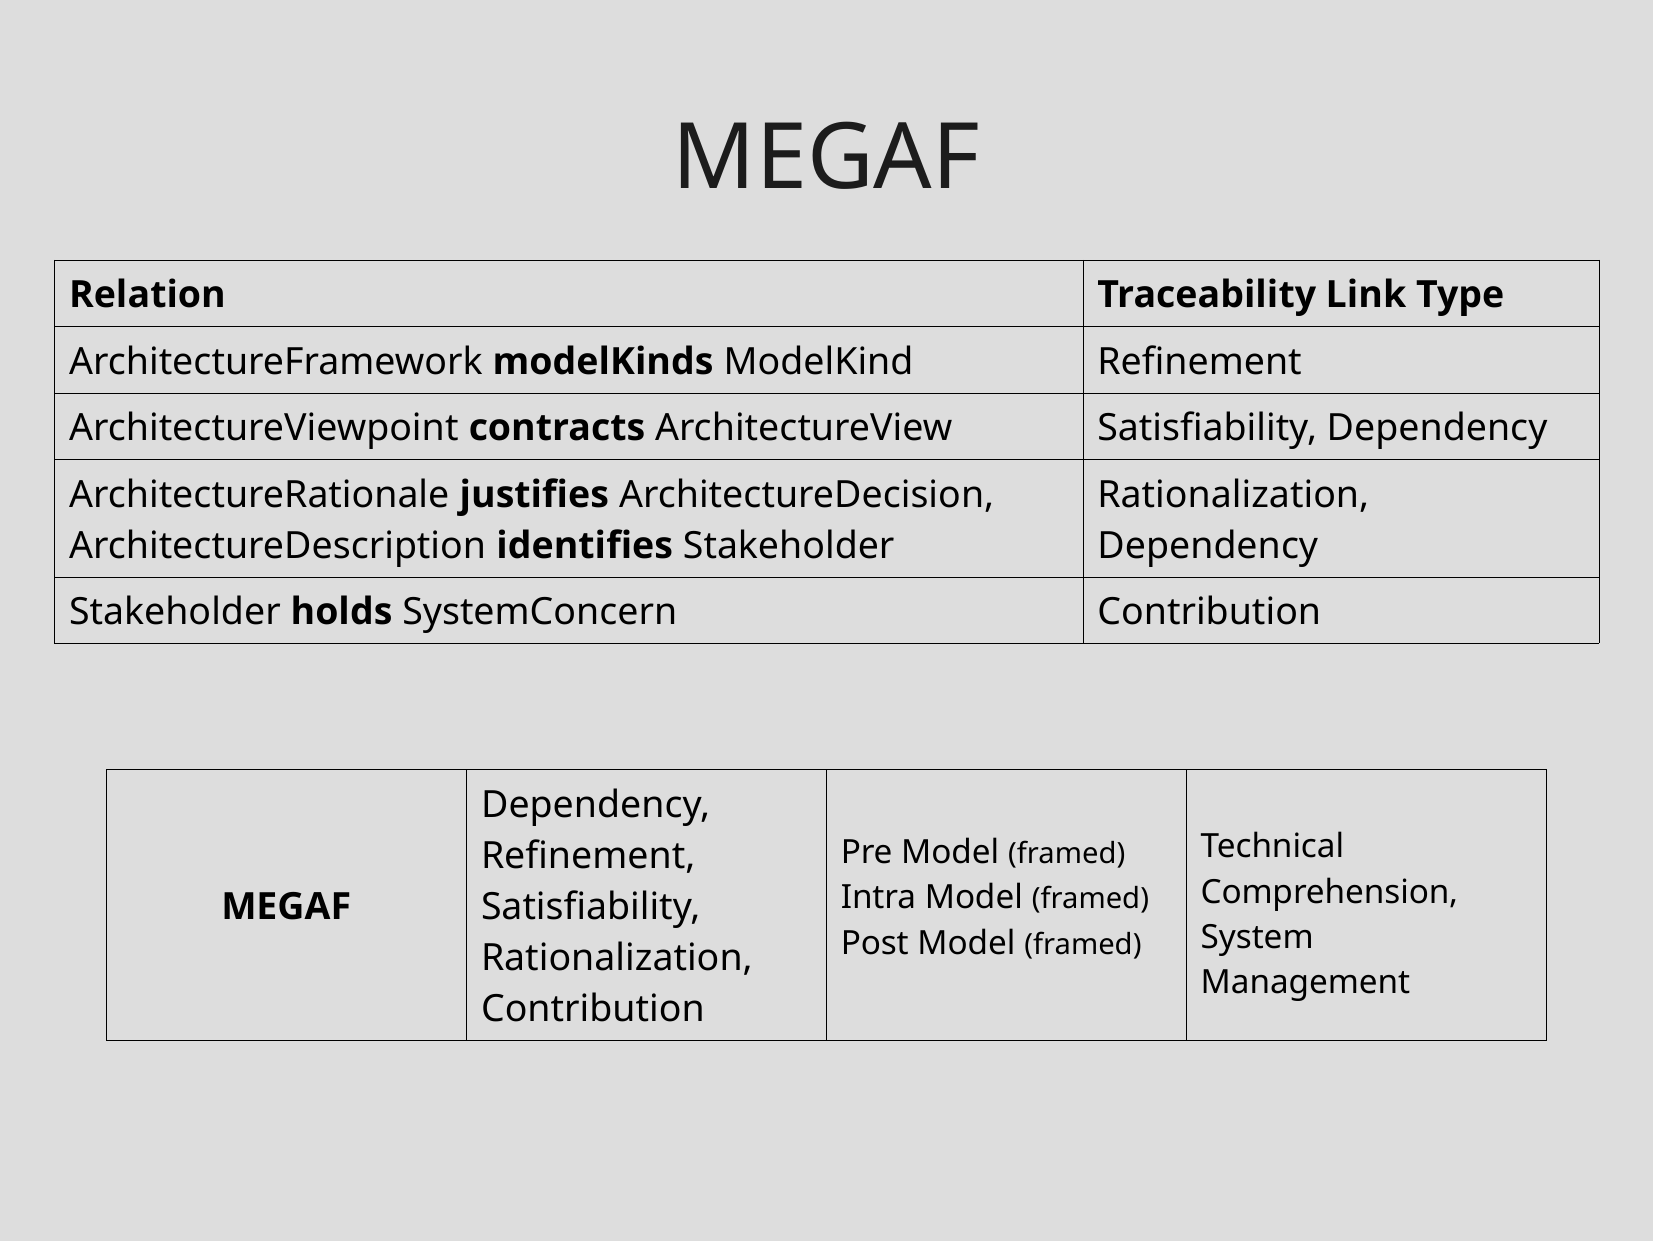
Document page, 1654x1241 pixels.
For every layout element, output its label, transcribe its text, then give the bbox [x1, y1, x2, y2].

table_header Dependency, Refinement, Satisfiability, Rationalization, Contribution [467, 770, 826, 1040]
table_header Relation [55, 261, 1083, 326]
table_header Technical Comprehension, System Management [1187, 770, 1546, 1040]
table_header Pre Model (framed) Intra Model (framed) Post Model (framed) [827, 770, 1186, 1040]
table_header Traceability Link Type [1084, 261, 1599, 326]
table_cell ArchitectureFramework modelKinds ModelKind [55, 327, 1083, 393]
table_cell Stakeholder holds SystemConcern [55, 578, 1083, 643]
table_cell Rationalization, Dependency [1084, 460, 1599, 577]
table_cell Satisfiability, Dependency [1084, 394, 1599, 459]
table_cell Refinement [1084, 327, 1599, 393]
table_header MEGAF [107, 770, 466, 1040]
table_cell Contribution [1084, 578, 1599, 643]
table_cell ArchitectureRationale justifies ArchitectureDecision, ArchitectureDescription identifies Stakeholder [55, 460, 1083, 577]
table_cell ArchitectureViewpoint contracts ArchitectureView [55, 394, 1083, 459]
title MEGAF [82, 49, 1571, 257]
